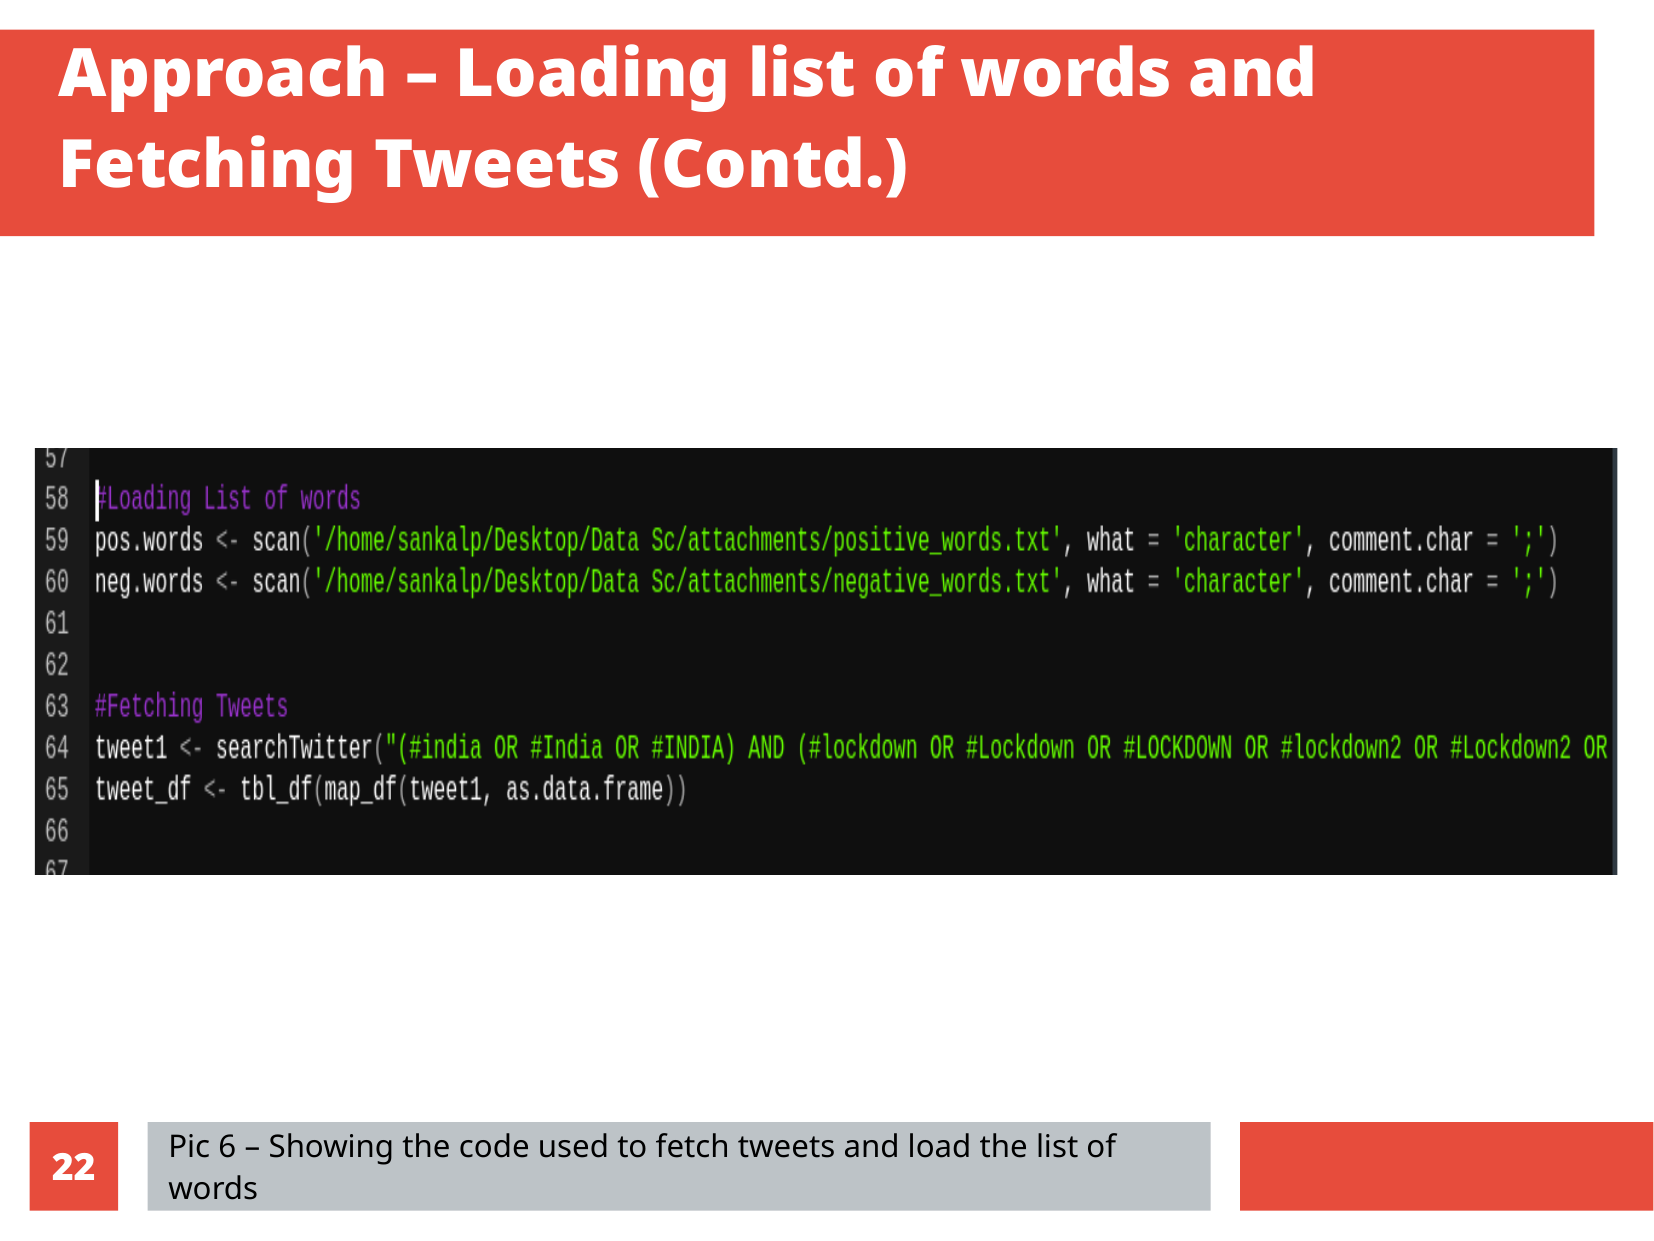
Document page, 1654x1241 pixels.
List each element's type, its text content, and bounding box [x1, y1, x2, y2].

picture [34, 448, 1618, 875]
title Approach – Loading list of words and Fetching Tweets (Contd.) [59, 59, 1595, 207]
text_box Pic 6 – Showing the code used to fetch tweets and load the list of words [153, 1116, 1205, 1217]
